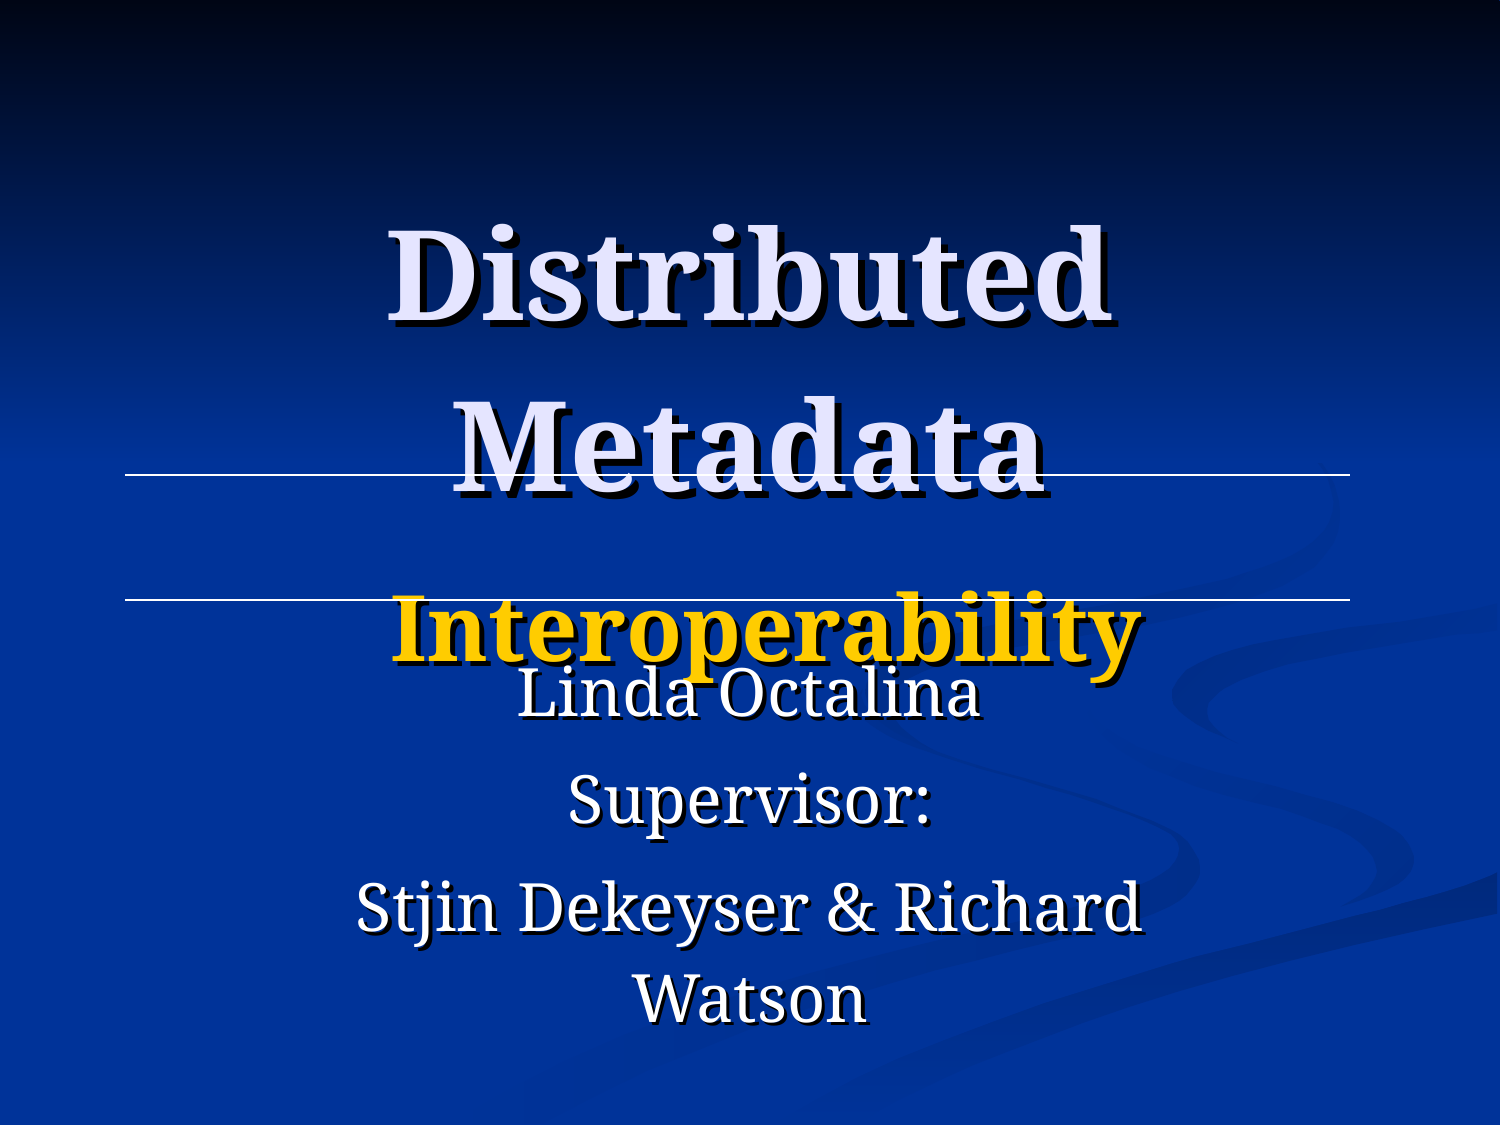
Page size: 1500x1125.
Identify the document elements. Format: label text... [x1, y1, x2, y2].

subtitle Linda Octalina Supervisor: Stjin Dekeyser & Richard Watson [225, 637, 1276, 1007]
title Distributed Metadata Interoperability [112, 209, 1388, 676]
